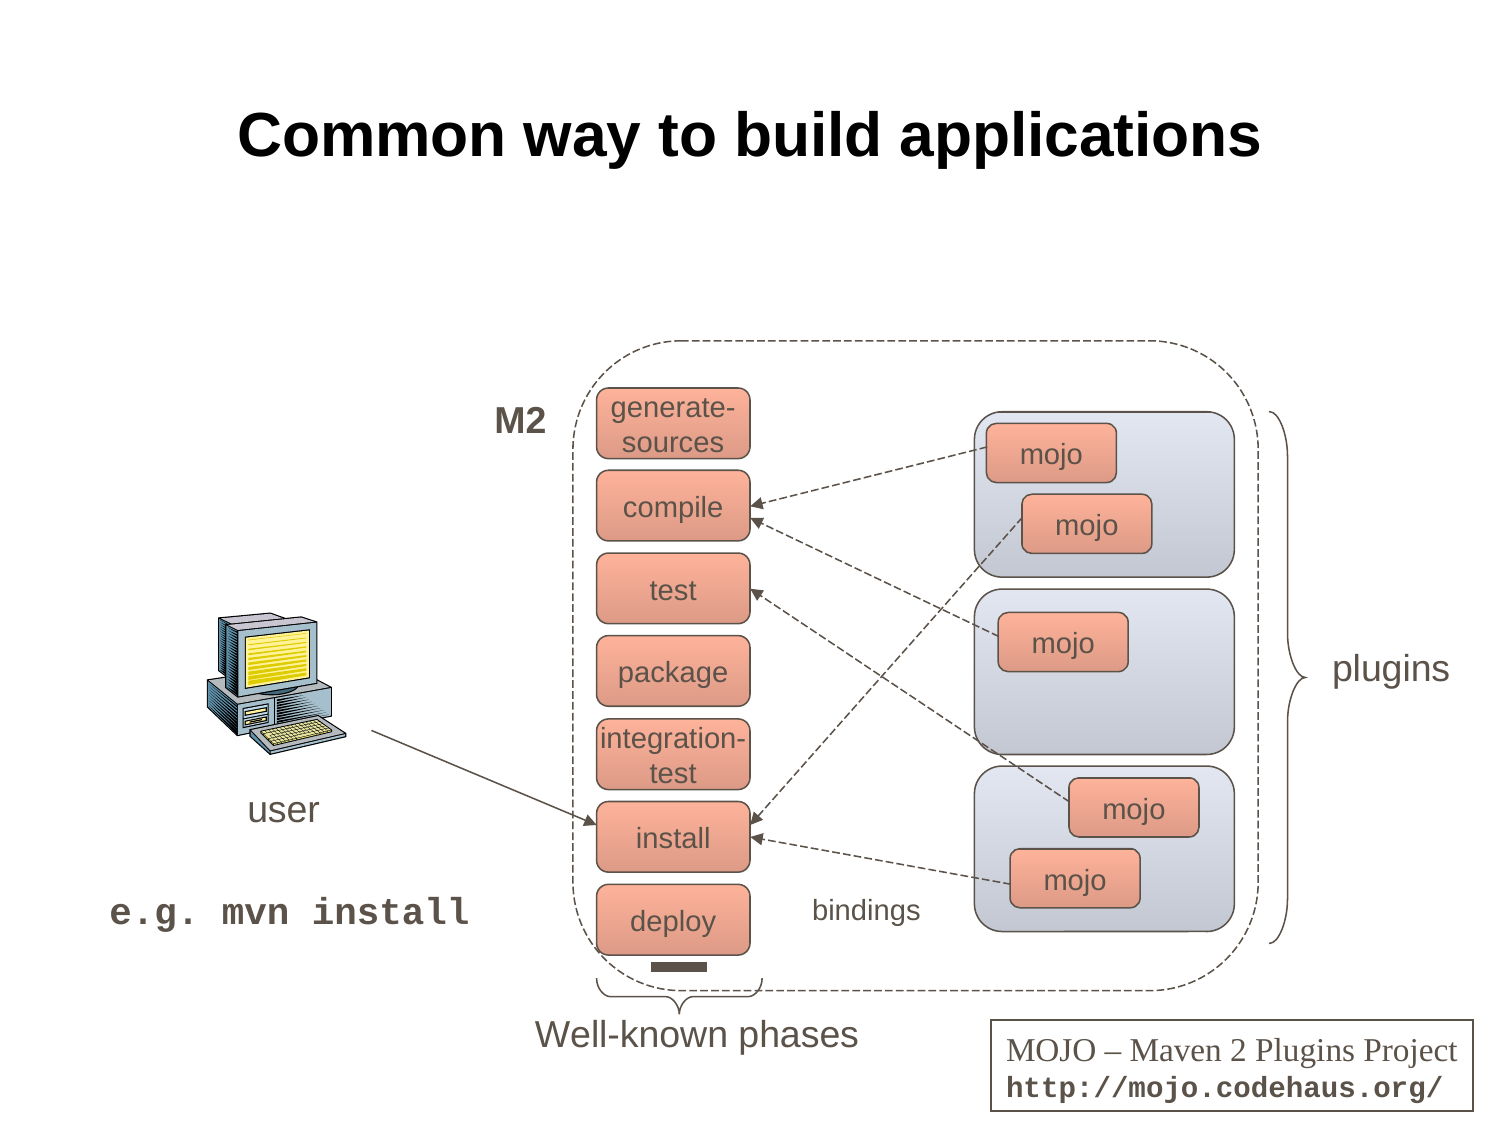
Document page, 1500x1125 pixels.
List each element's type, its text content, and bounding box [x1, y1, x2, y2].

text_box install [596, 801, 751, 873]
text_box plugins [1317, 636, 1495, 697]
picture [206, 612, 347, 755]
text_box M2 [206, 387, 562, 449]
text_box test [596, 553, 751, 624]
title Common way to build applications [75, 44, 1425, 177]
text_box bindings [797, 884, 963, 935]
text_box generate- sources [596, 387, 751, 459]
text_box [974, 589, 1235, 755]
text_box mojo [1068, 777, 1199, 837]
text_box compile [596, 470, 751, 541]
text_box mojo [998, 612, 1129, 672]
text_box mojo [986, 423, 1117, 483]
text_box mojo [1010, 848, 1141, 908]
text_box deploy [596, 884, 751, 956]
text_box [974, 766, 1235, 932]
text_box e.g. mvn install [76, 879, 503, 941]
text_box integration- test [596, 718, 751, 790]
text_box Well-known phases [442, 1002, 952, 1063]
text_box MOJO – Maven 2 Plugins Project http://mojo.codehaus.org/ [991, 1020, 1474, 1111]
text_box mojo [1021, 494, 1152, 554]
text_box package [596, 635, 751, 707]
text_box [974, 411, 1235, 578]
text_box user [195, 777, 373, 839]
